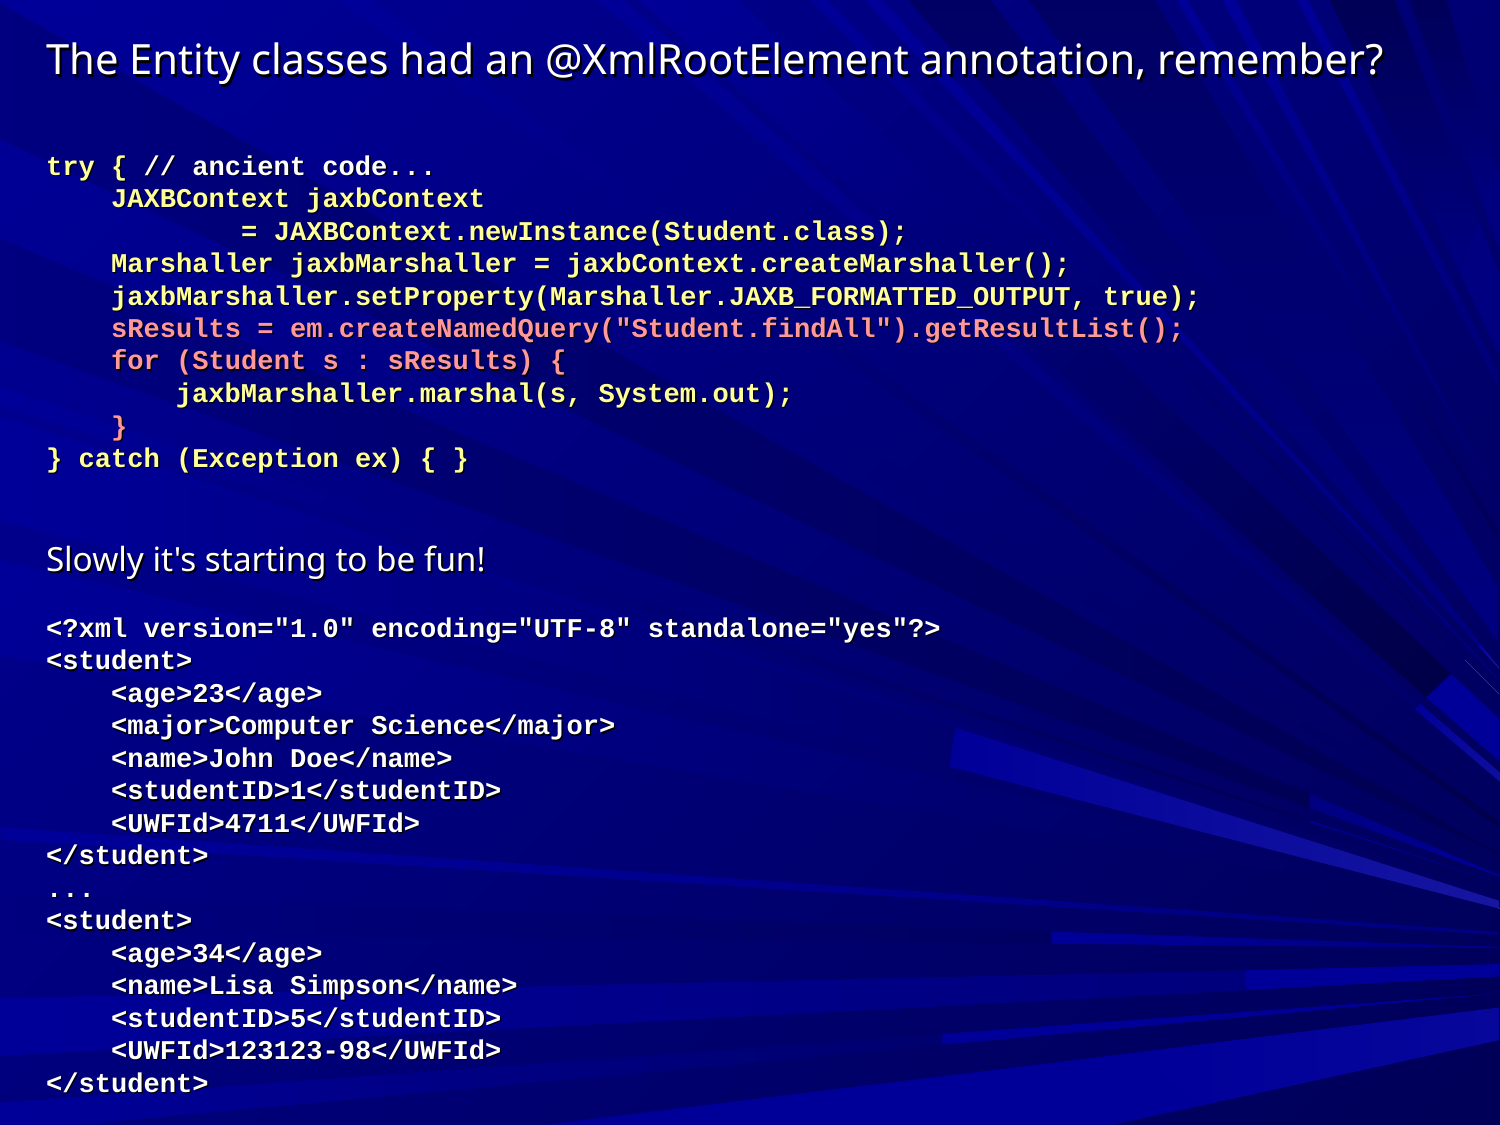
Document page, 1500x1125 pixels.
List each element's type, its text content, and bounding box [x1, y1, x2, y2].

title The Entity classes had an @XmlRootElement annotation, remember? try { // ancient code... JAXBContext jaxbContext = JAXBContext.newInstance(Student.class); Marshaller jaxbMarshaller = jaxbContext.createMarshaller(); jaxbMarshaller.setProperty(Marshaller.JAXB_FORMATTED_OUTPUT, true); sResults = em.createNamedQuery("Student.findAll").getResultList(); for (Student s : sResults) { jaxbMarshaller.marshal(s, System.out); } } catch (Exception ex) { } Slowly it's starting to be fun! <?xml version="1.0" encoding="UTF-8" standalone="yes"?> <student> <age>23</age> <major>Computer Science</major> <name>John Doe</name> <studentID>1</studentID> <UWFId>4711</UWFId> </student> ... <student> <age>34</age> <name>Lisa Simpson</name> <studentID>5</studentID> <UWFId>123123-98</UWFId> </student> [31, 25, 1470, 1106]
